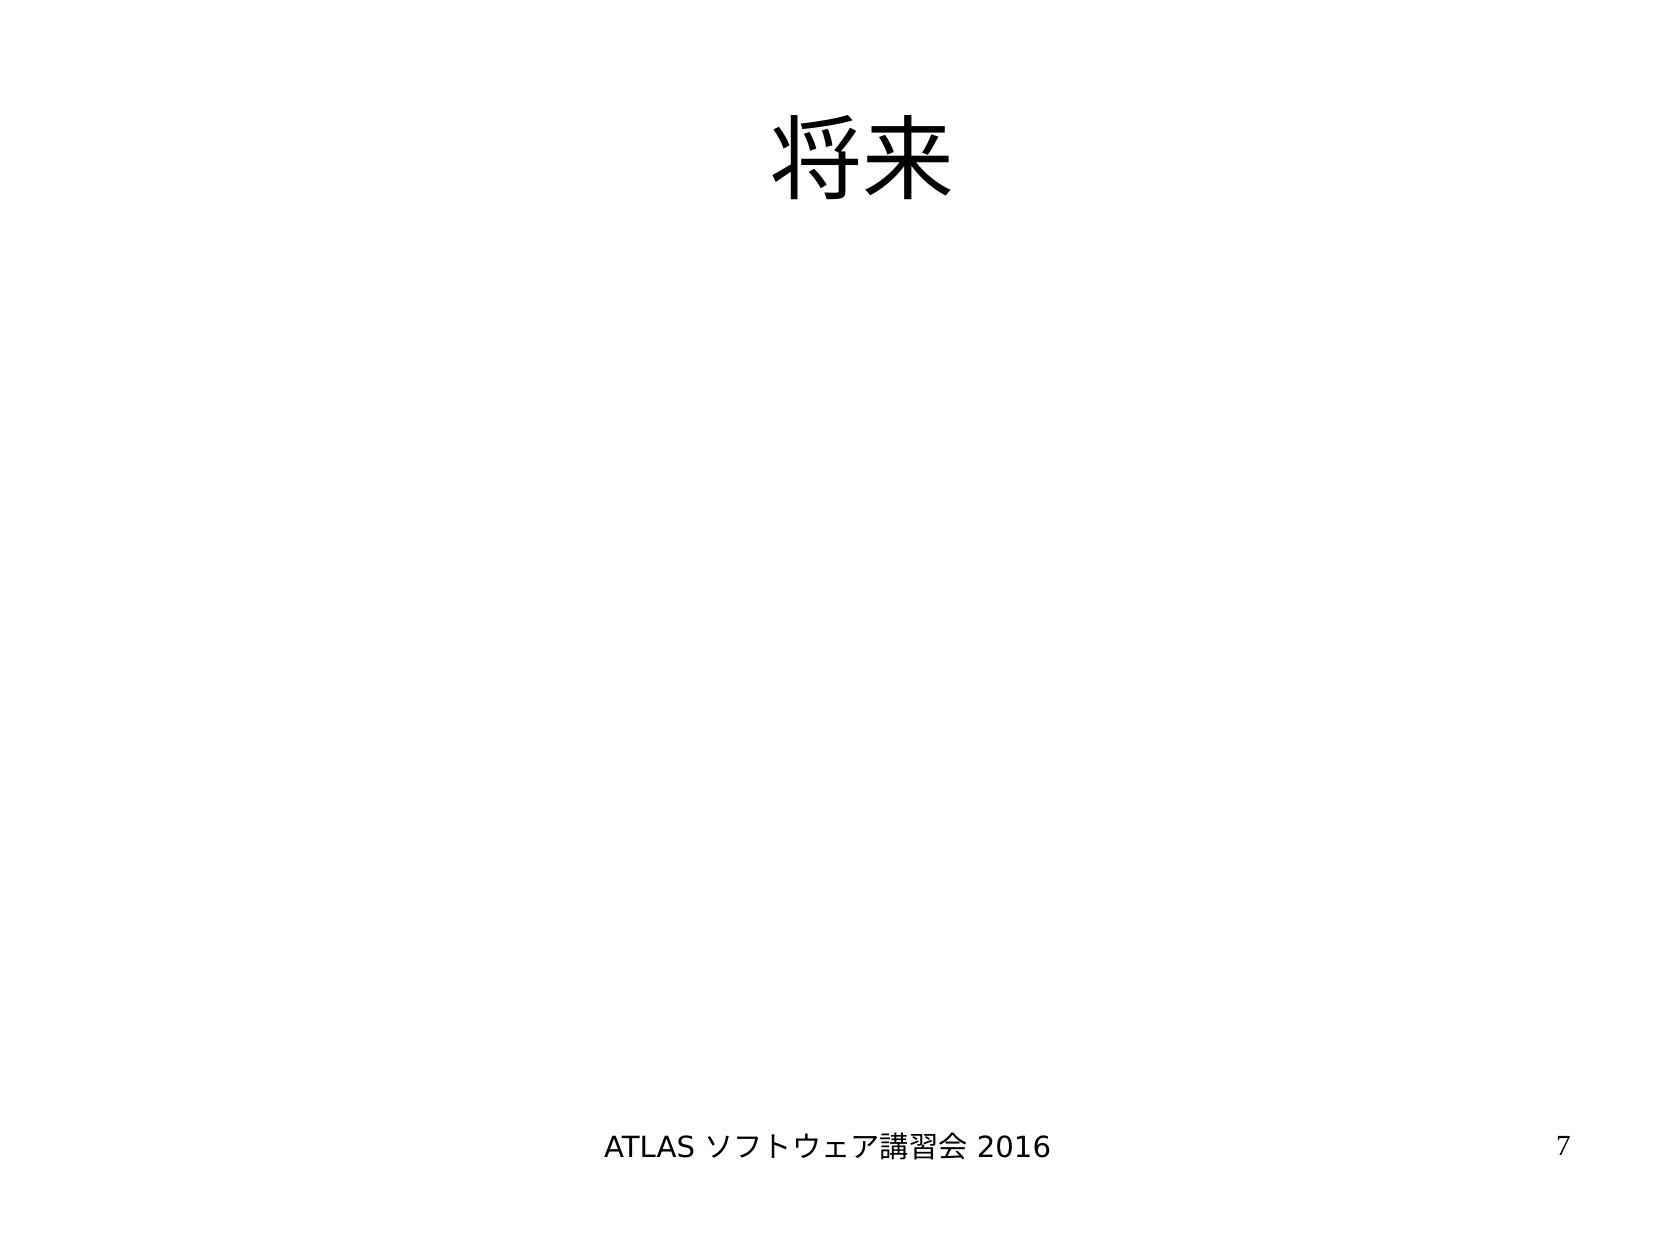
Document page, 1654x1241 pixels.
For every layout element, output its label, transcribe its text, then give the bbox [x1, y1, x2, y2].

title 将来 [82, 49, 1571, 257]
